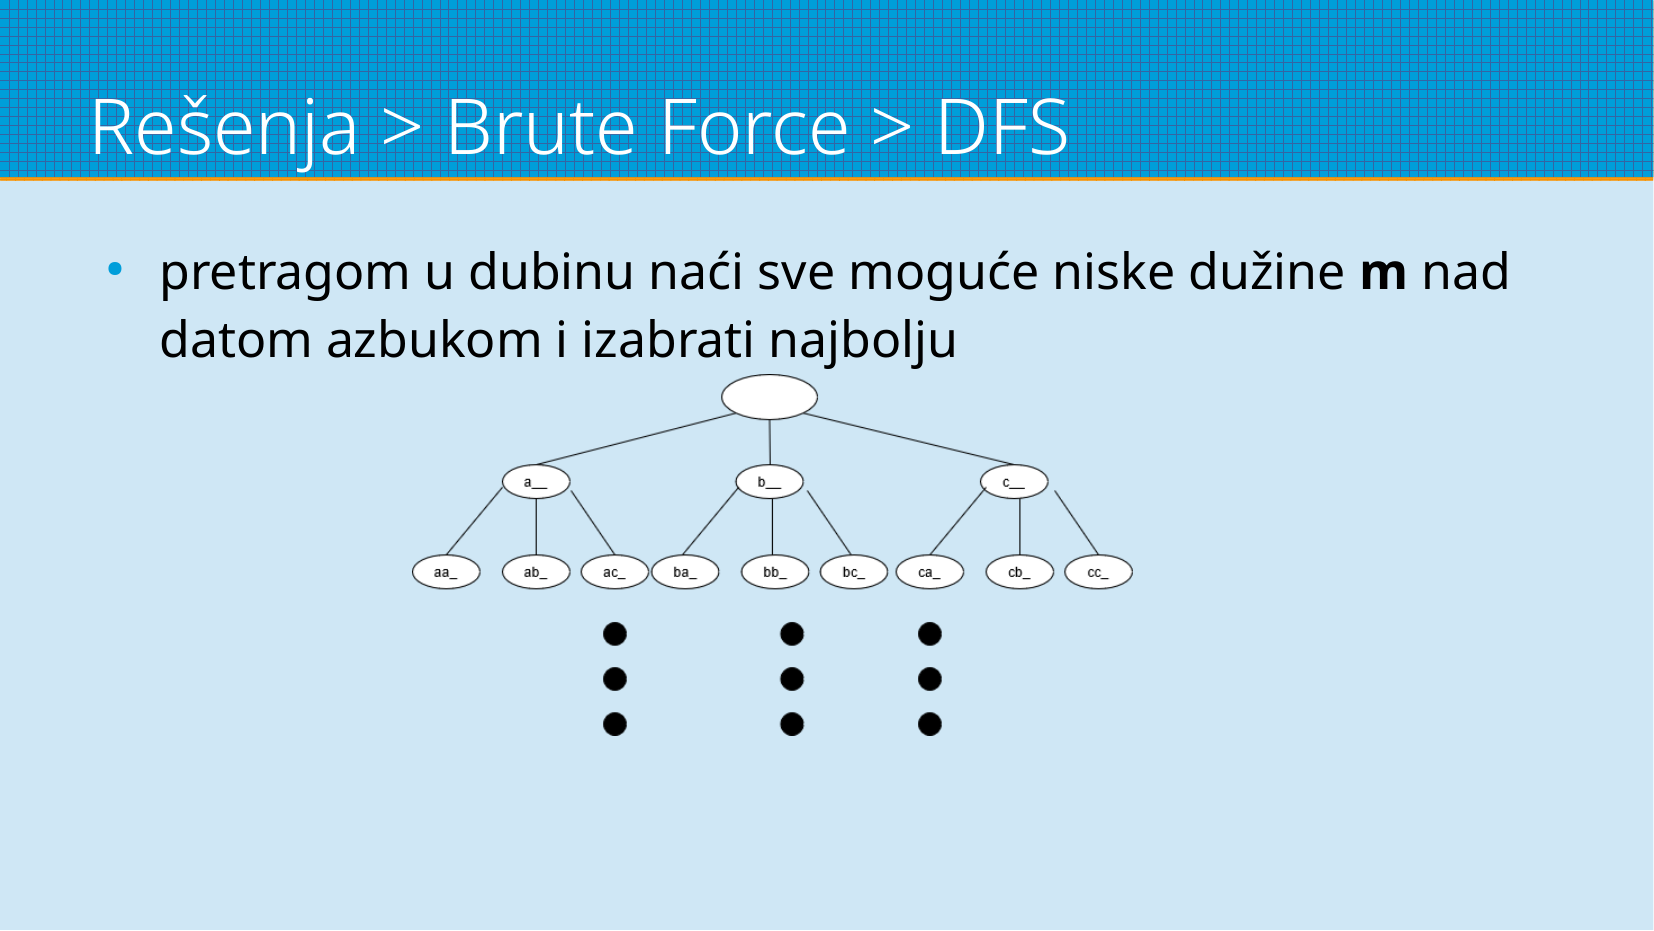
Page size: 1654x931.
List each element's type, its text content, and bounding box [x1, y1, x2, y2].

list pretragom u dubinu naći sve moguće niske dužine m nad datom azbukom i izabrati najbolju [88, 236, 1576, 376]
title Rešenja > Brute Force > DFS [88, 14, 1565, 178]
picture [412, 374, 1133, 736]
